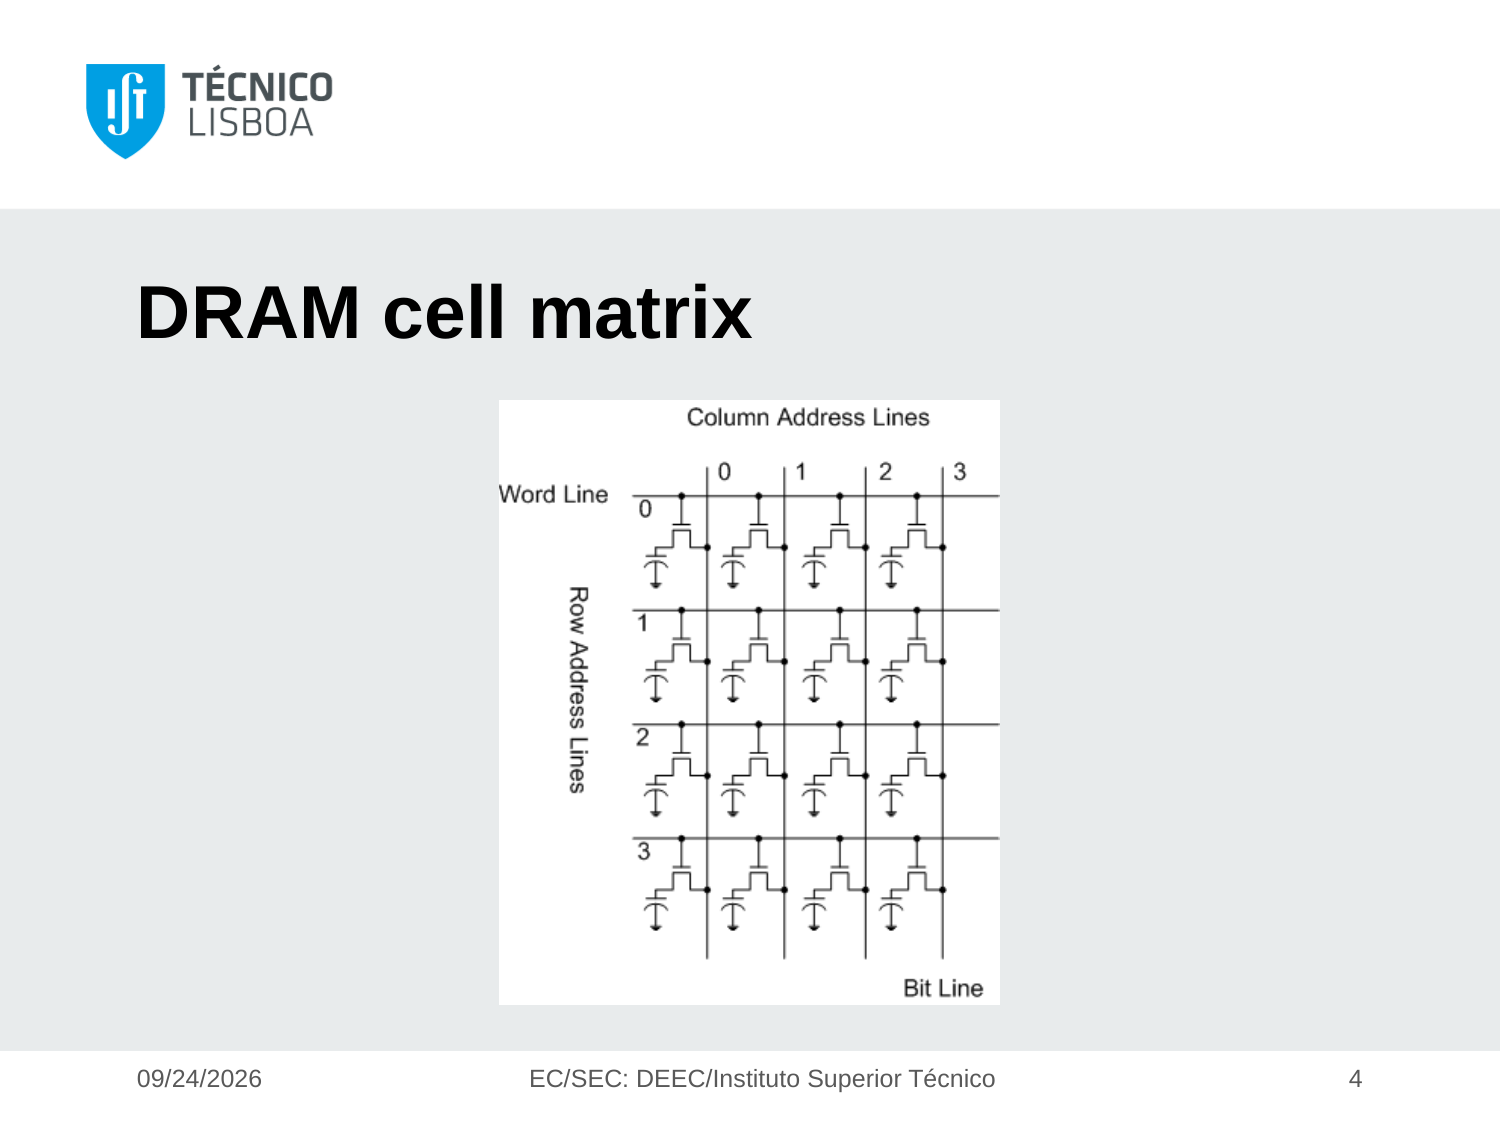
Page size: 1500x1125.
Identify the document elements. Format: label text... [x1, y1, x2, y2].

title DRAM cell matrix [121, 237, 1378, 381]
footer EC/SEC: DEEC/Instituto Superior Técnico [512, 1052, 1021, 1103]
picture [0, 0, 1500, 1125]
slide_number <number> [1077, 1052, 1378, 1103]
slide_number 11/22/2018 [121, 1052, 425, 1103]
